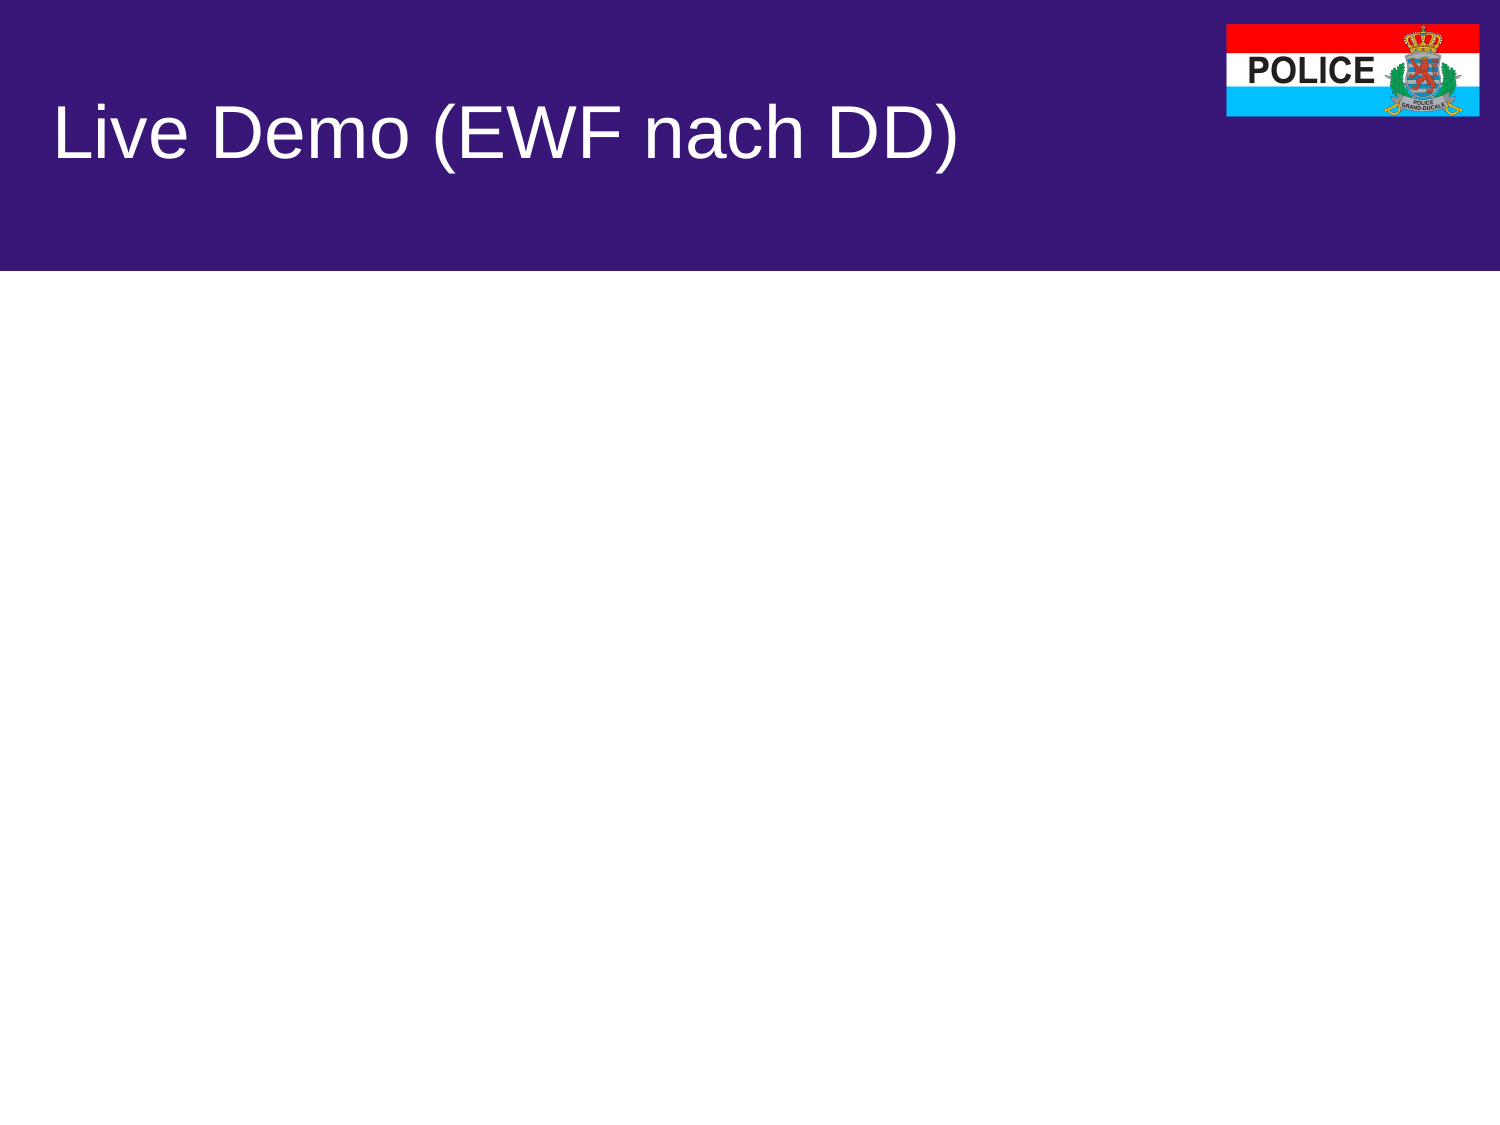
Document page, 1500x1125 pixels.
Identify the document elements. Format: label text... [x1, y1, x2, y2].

title Live Demo (EWF nach DD) [37, 2, 1201, 263]
picture [0, 0, 1500, 1125]
